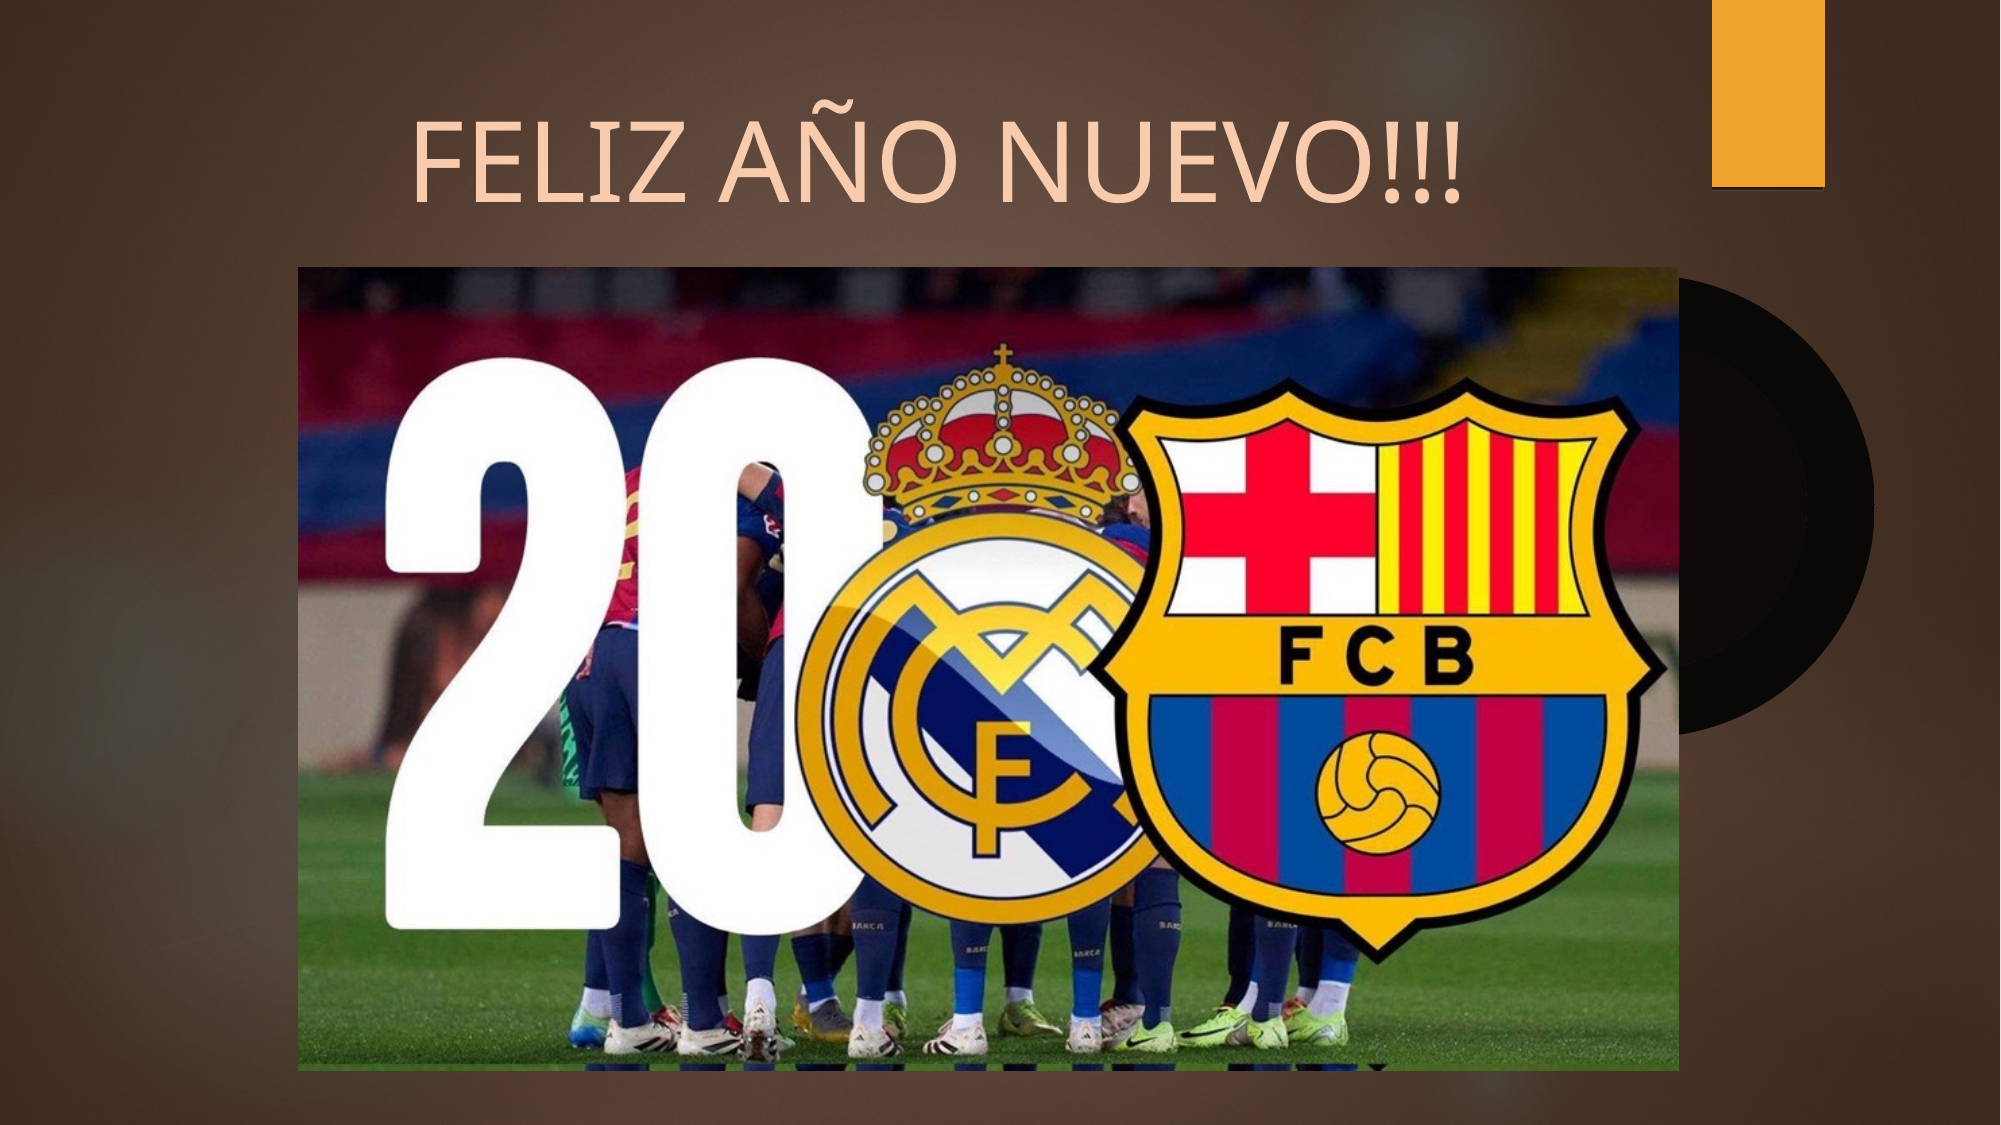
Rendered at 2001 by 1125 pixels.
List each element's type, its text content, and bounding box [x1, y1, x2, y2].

text_box FELIZ AÑO NUEVO!!! [391, 82, 1529, 234]
picture [298, 267, 1679, 1071]
